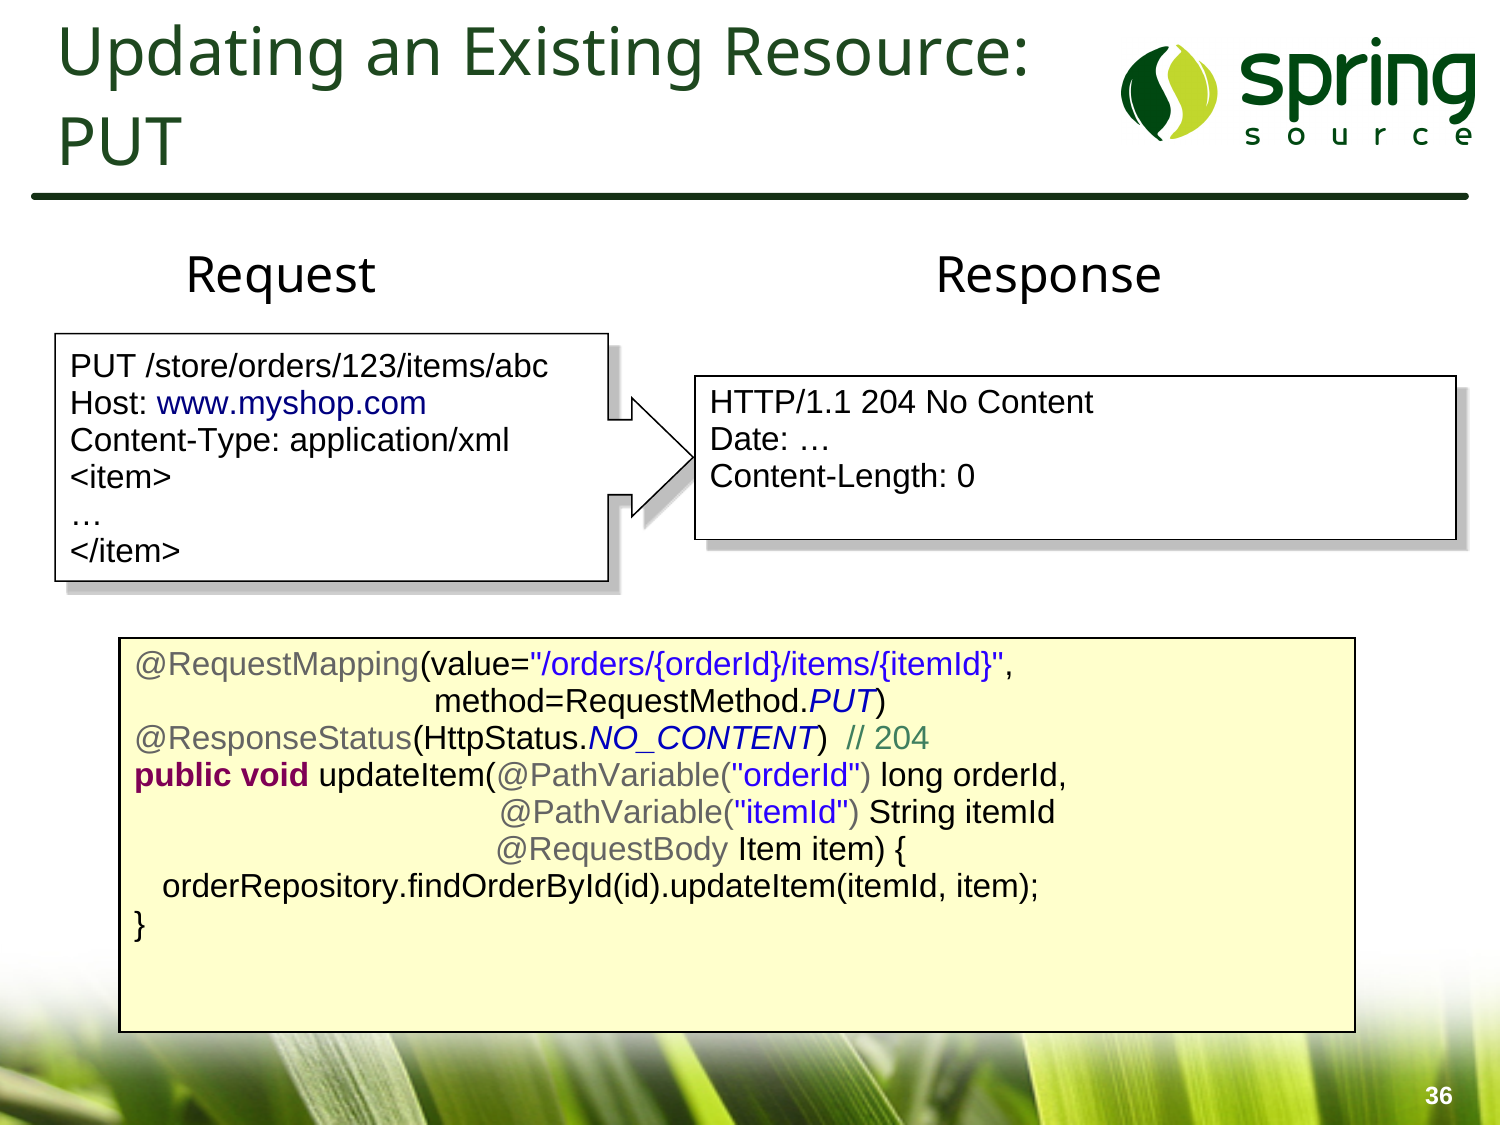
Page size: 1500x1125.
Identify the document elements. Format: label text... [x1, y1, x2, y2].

title Updating an Existing Resource: PUT [56, 13, 1089, 176]
text_box HTTP/1.1 204 No Content Date: … Content-Length: 0 [694, 376, 1456, 540]
text_box PUT /store/orders/123/items/abc Host: www.myshop.com Content-Type: application/xml <item> … </item> [55, 333, 694, 582]
text_box Request Response [170, 231, 1306, 307]
picture [1121, 37, 1475, 145]
text_box @RequestMapping(value="/orders/{orderId}/items/{itemId}", method=RequestMethod.PUT) @ResponseStatus(HttpStatus.NO_CONTENT) // 204 public void updateItem(@PathVariable("orderId") long orderId, @PathVariable("itemId") String itemId @RequestBody Item item) { orderRepository.findOrderById(id).updateItem(itemId, item); } [119, 638, 1356, 1032]
picture [0, 944, 1500, 1125]
